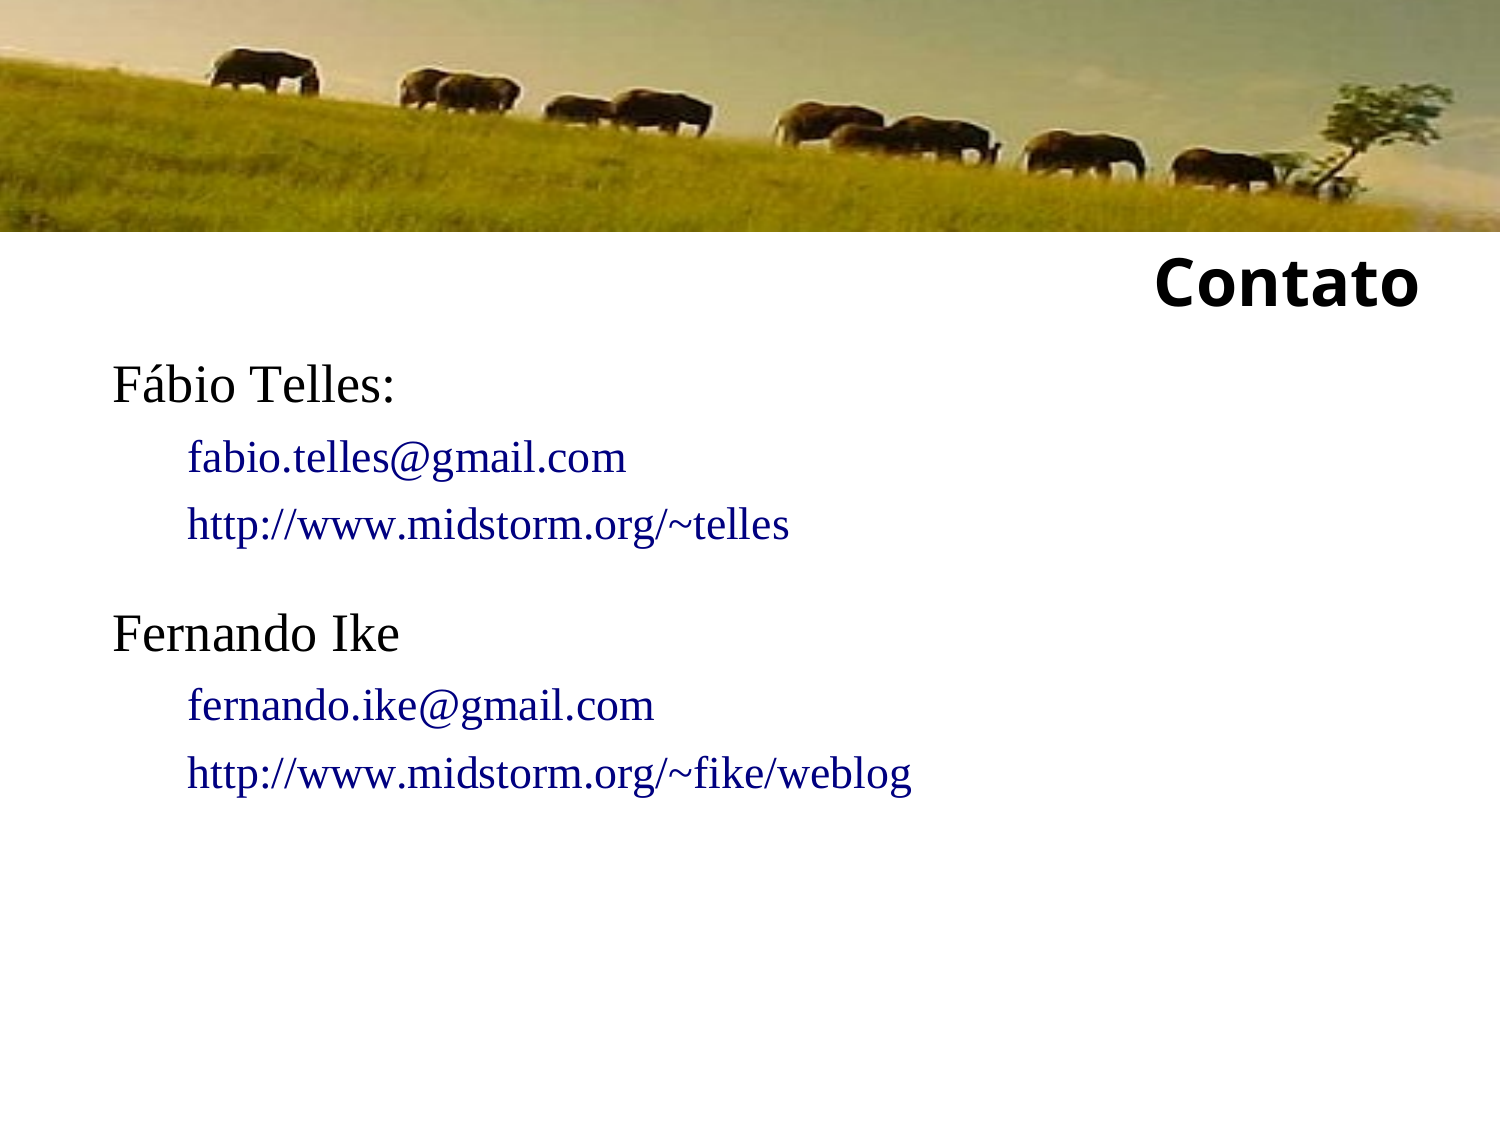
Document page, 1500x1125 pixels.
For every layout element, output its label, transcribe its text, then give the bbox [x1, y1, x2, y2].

text_box Contato [473, 232, 1436, 329]
list Fábio Telles: fabio.telles@gmail.com http://www.midstorm.org/~telles Fernando Ike fernando.ike@gmail.com http://www.midstorm.org/~fike/weblog [112, 354, 1388, 1035]
picture [0, 0, 1500, 232]
